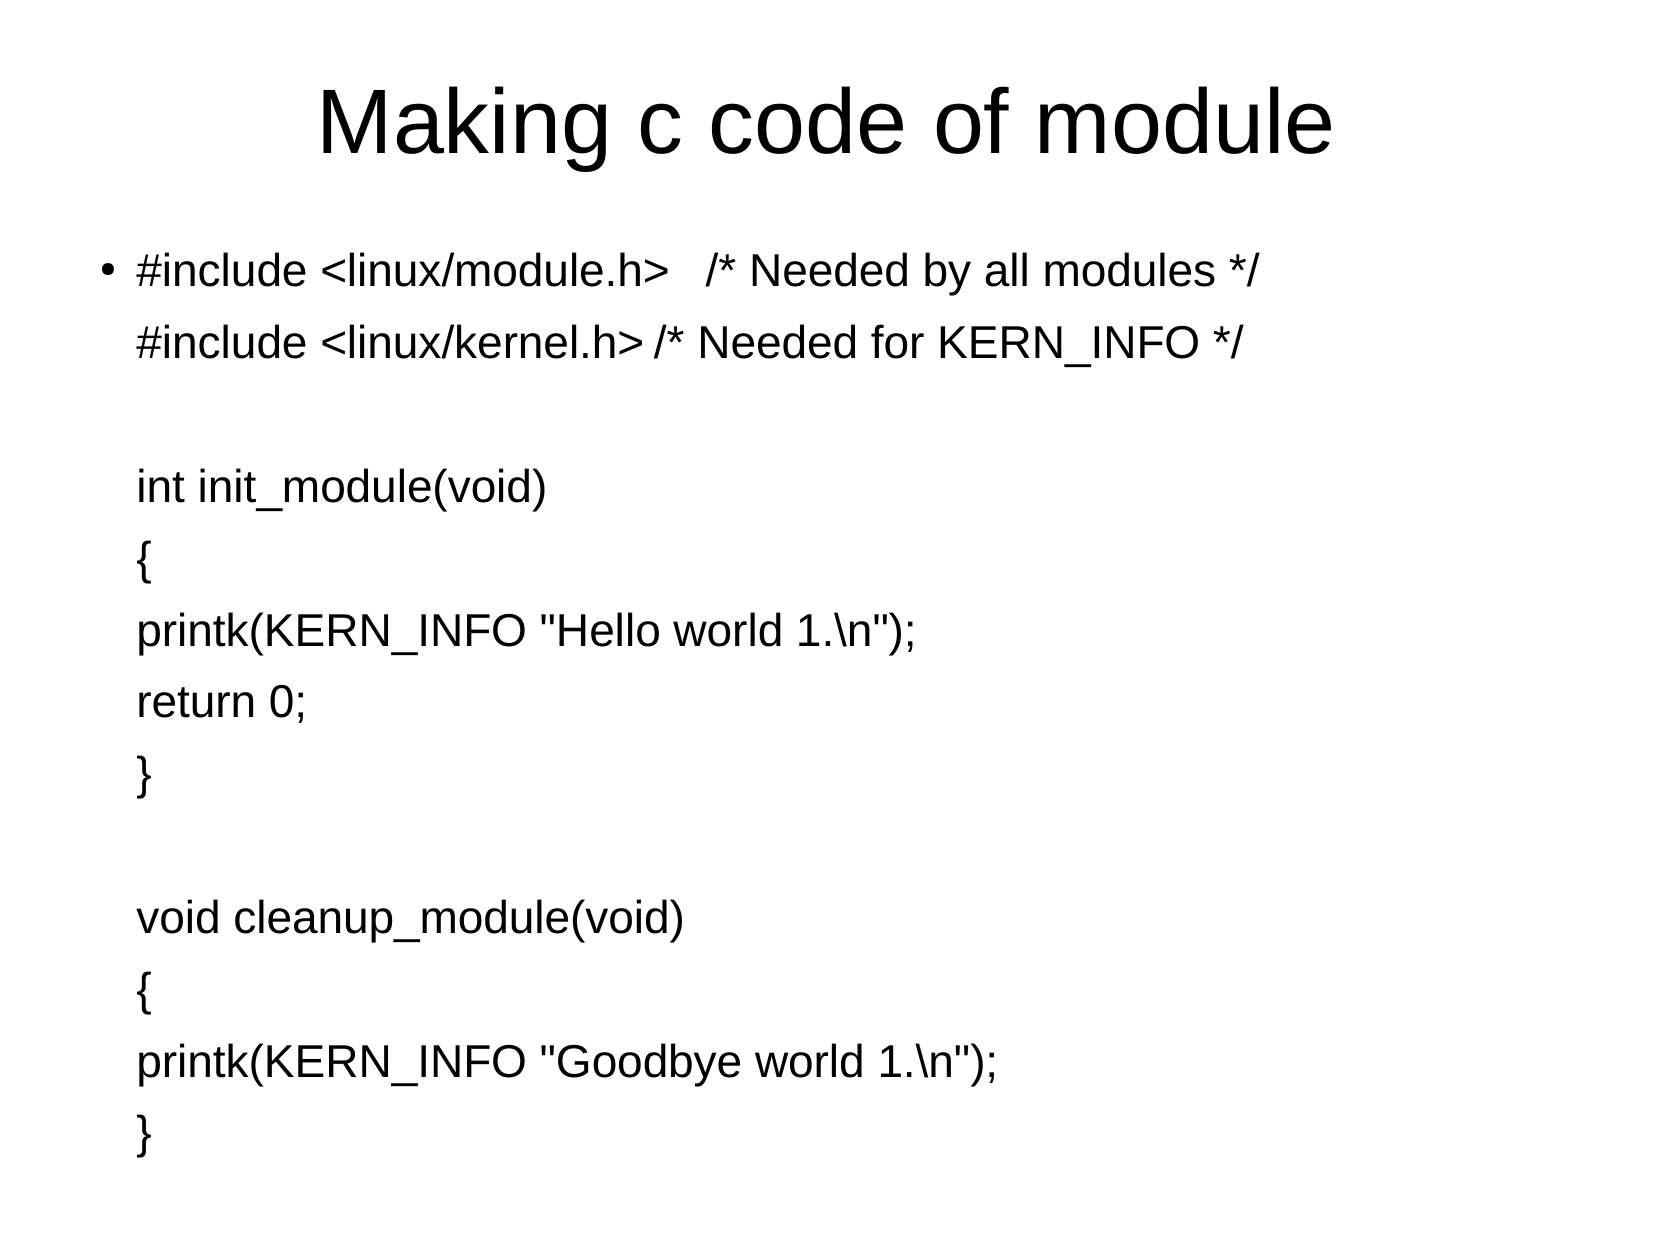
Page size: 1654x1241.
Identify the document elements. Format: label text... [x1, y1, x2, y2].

title Making c code of module [82, 49, 1571, 196]
list #include <linux/module.h> /* Needed by all modules */ #include <linux/kernel.h> /* Needed for KERN_INFO */ int init_module(void) { printk(KERN_INFO "Hello world 1.\n"); return 0; } void cleanup_module(void) { printk(KERN_INFO "Goodbye world 1.\n"); } [87, 244, 1603, 1171]
